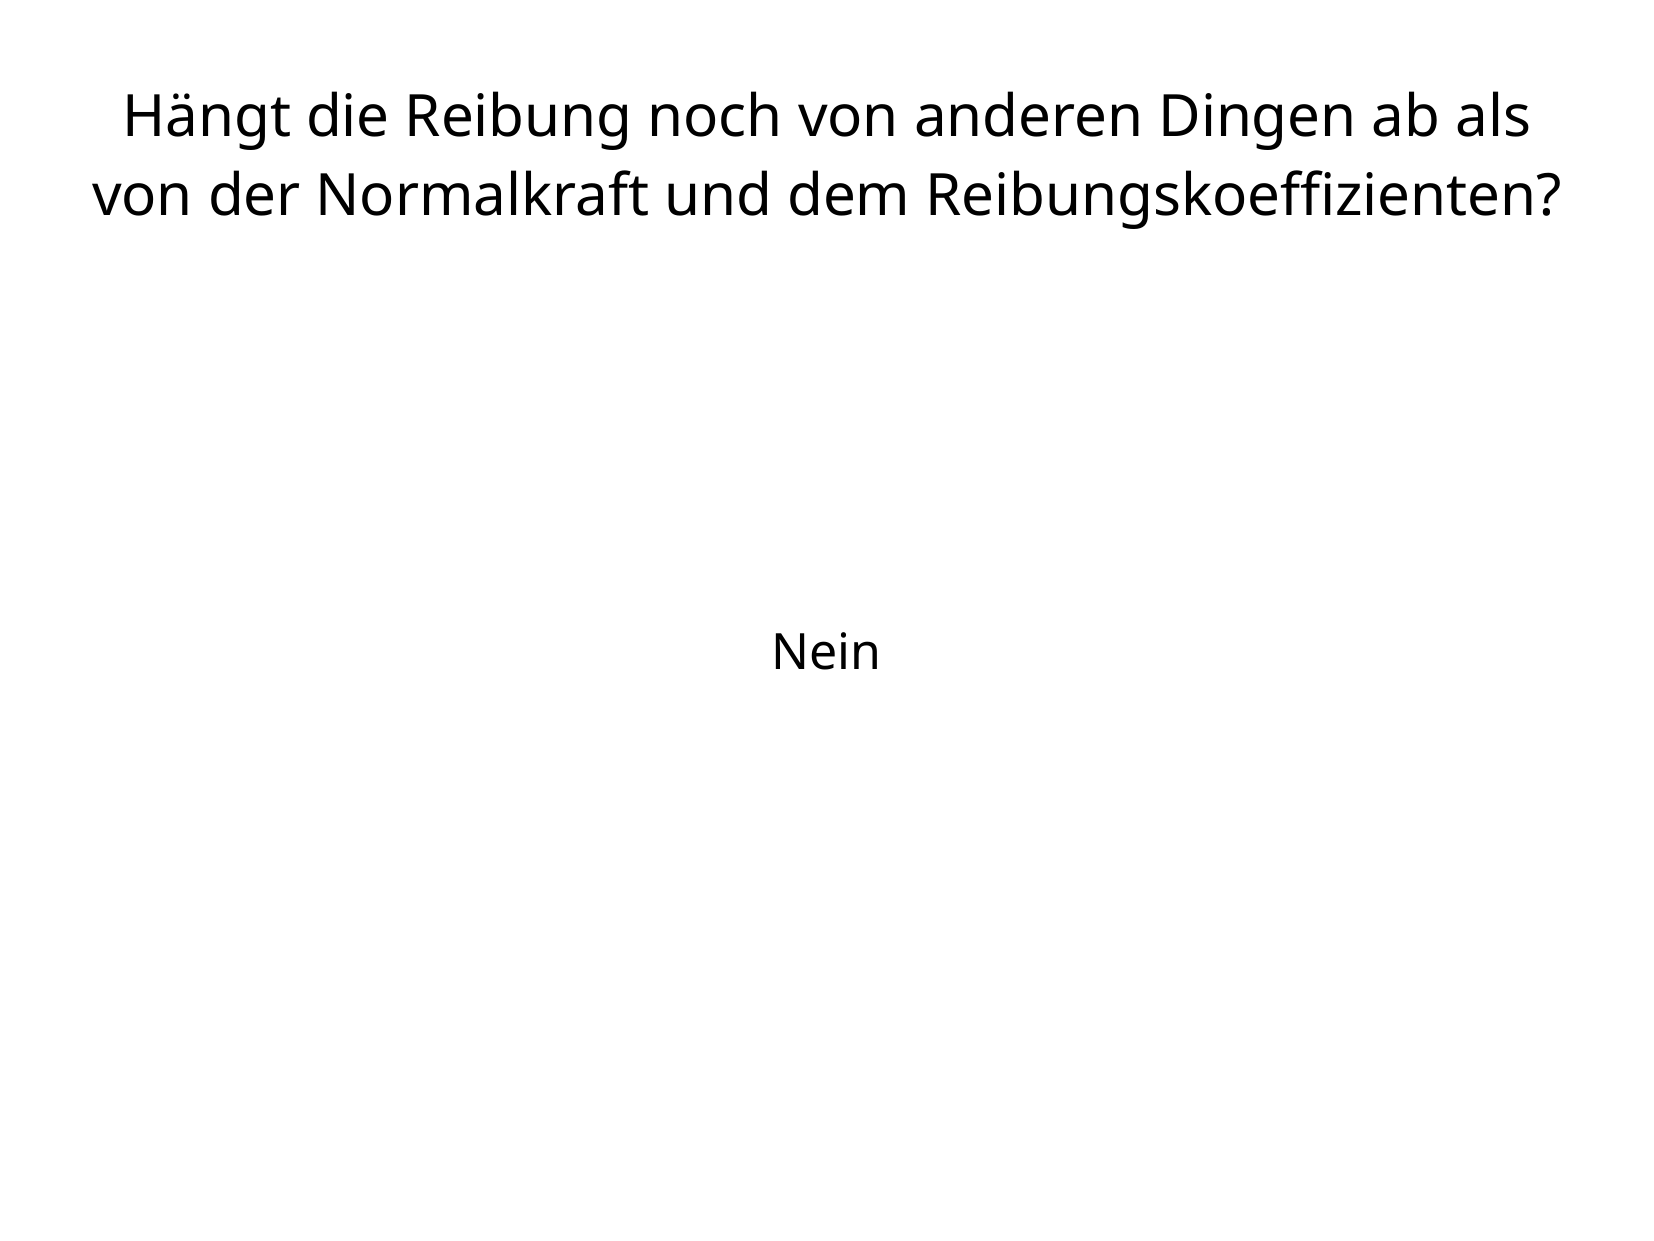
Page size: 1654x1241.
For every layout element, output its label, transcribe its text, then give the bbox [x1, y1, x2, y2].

title Hängt die Reibung noch von anderen Dingen ab als von der Normalkraft und dem Reibungskoeffizienten? [82, 49, 1571, 257]
subtitle Nein [82, 290, 1571, 1010]
